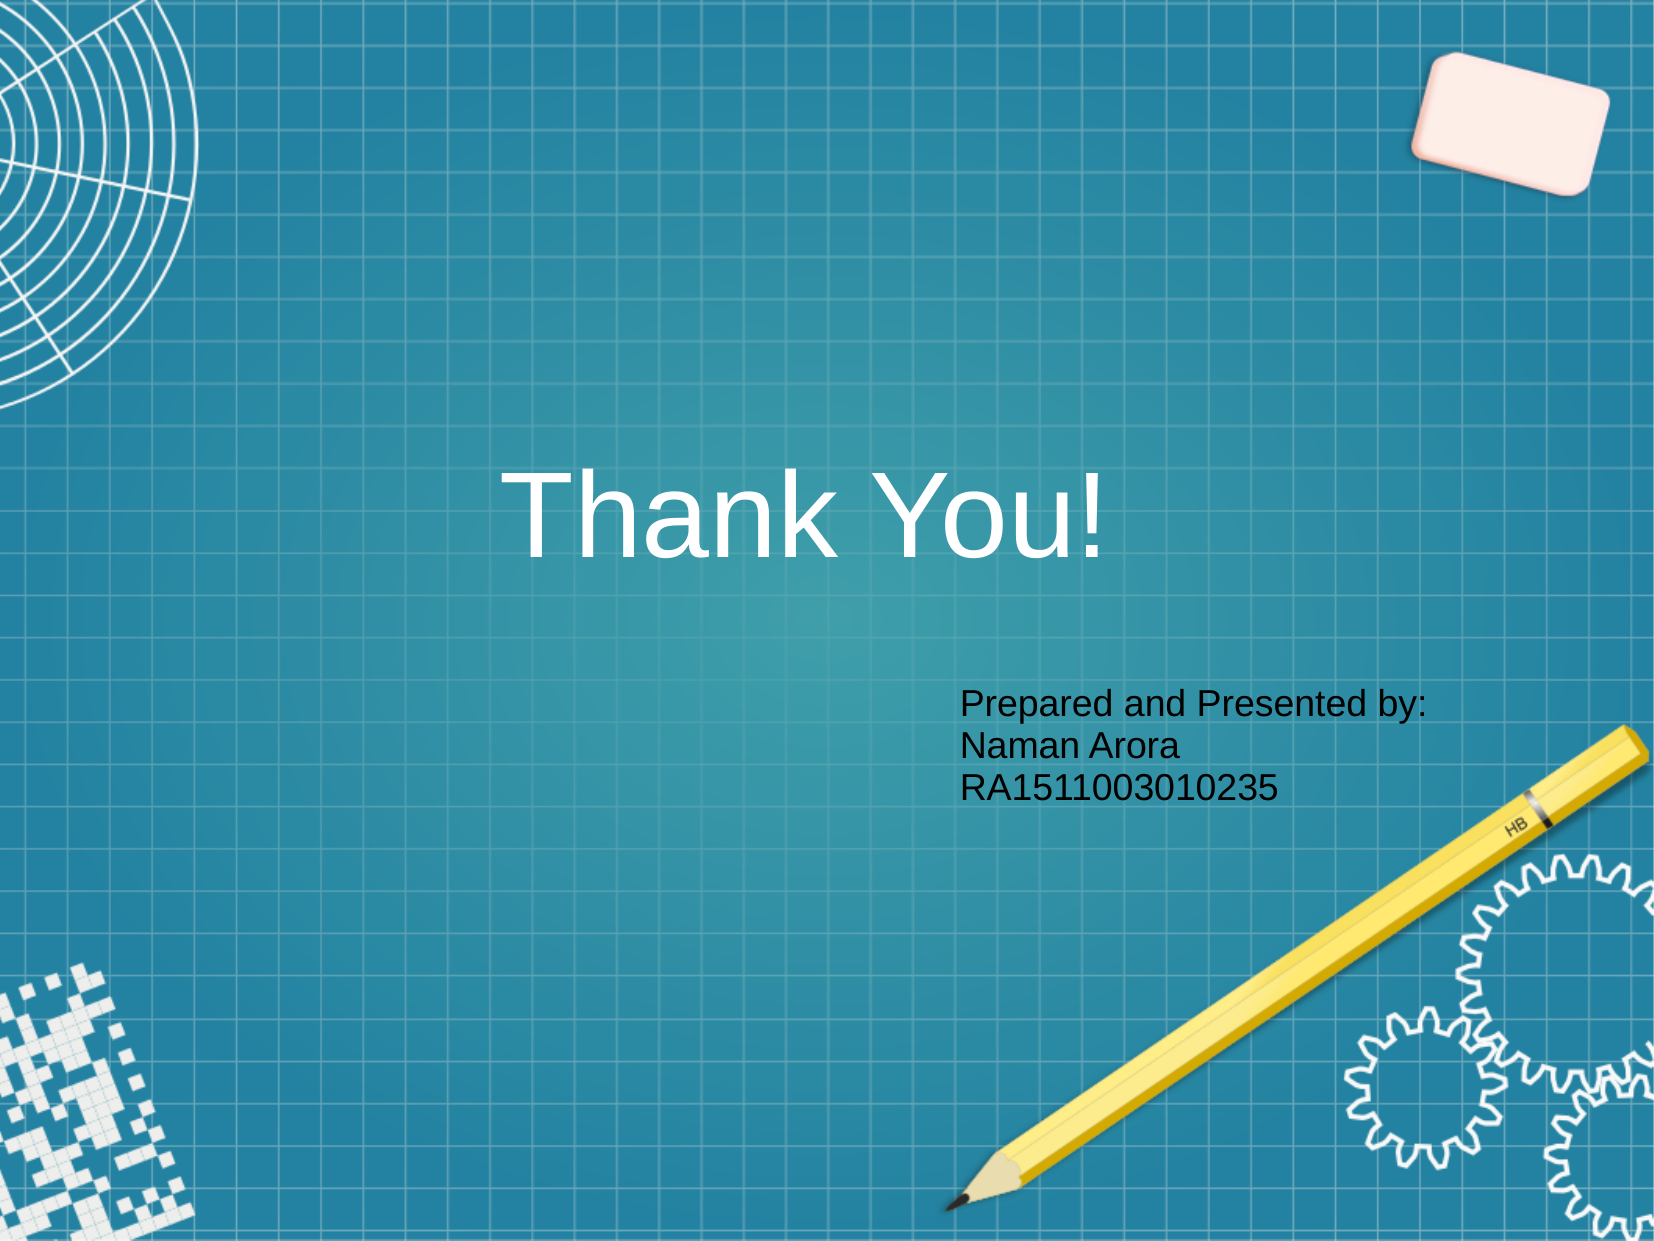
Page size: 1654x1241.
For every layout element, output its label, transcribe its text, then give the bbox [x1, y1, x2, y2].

picture [0, 0, 1654, 1241]
title Thank You! [34, 422, 1576, 631]
text_box Prepared and Presented by: Naman Arora RA1511003010235 [945, 675, 1501, 864]
